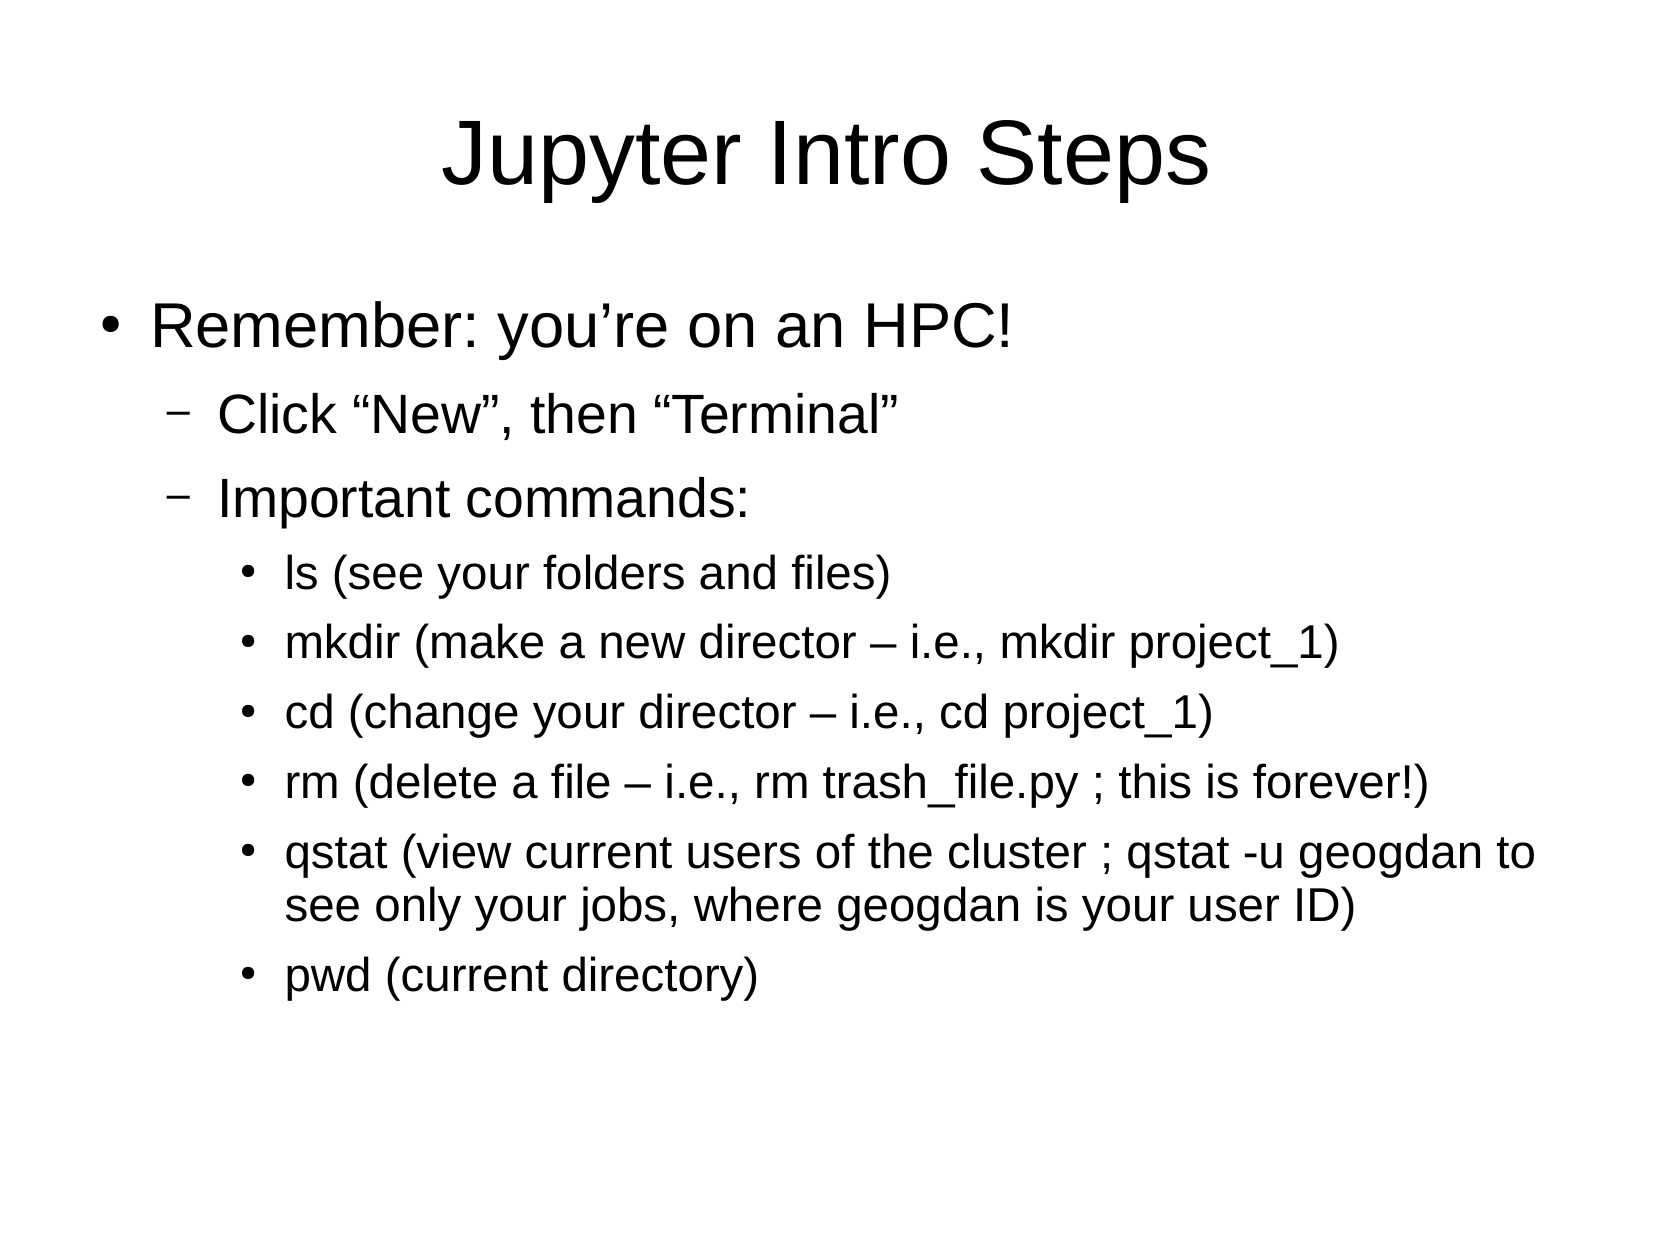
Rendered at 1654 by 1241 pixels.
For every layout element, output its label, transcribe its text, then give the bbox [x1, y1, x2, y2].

title Jupyter Intro Steps [82, 49, 1571, 257]
list Remember: you’re on an HPC! Click “New”, then “Terminal” Important commands: ls (see your folders and files) mkdir (make a new director – i.e., mkdir project_1) cd (change your director – i.e., cd project_1) rm (delete a file – i.e., rm trash_file.py ; this is forever!) qstat (view current users of the cluster ; qstat -u geogdan to see only your jobs, where geogdan is your user ID) pwd (current directory) [82, 290, 1571, 1010]
